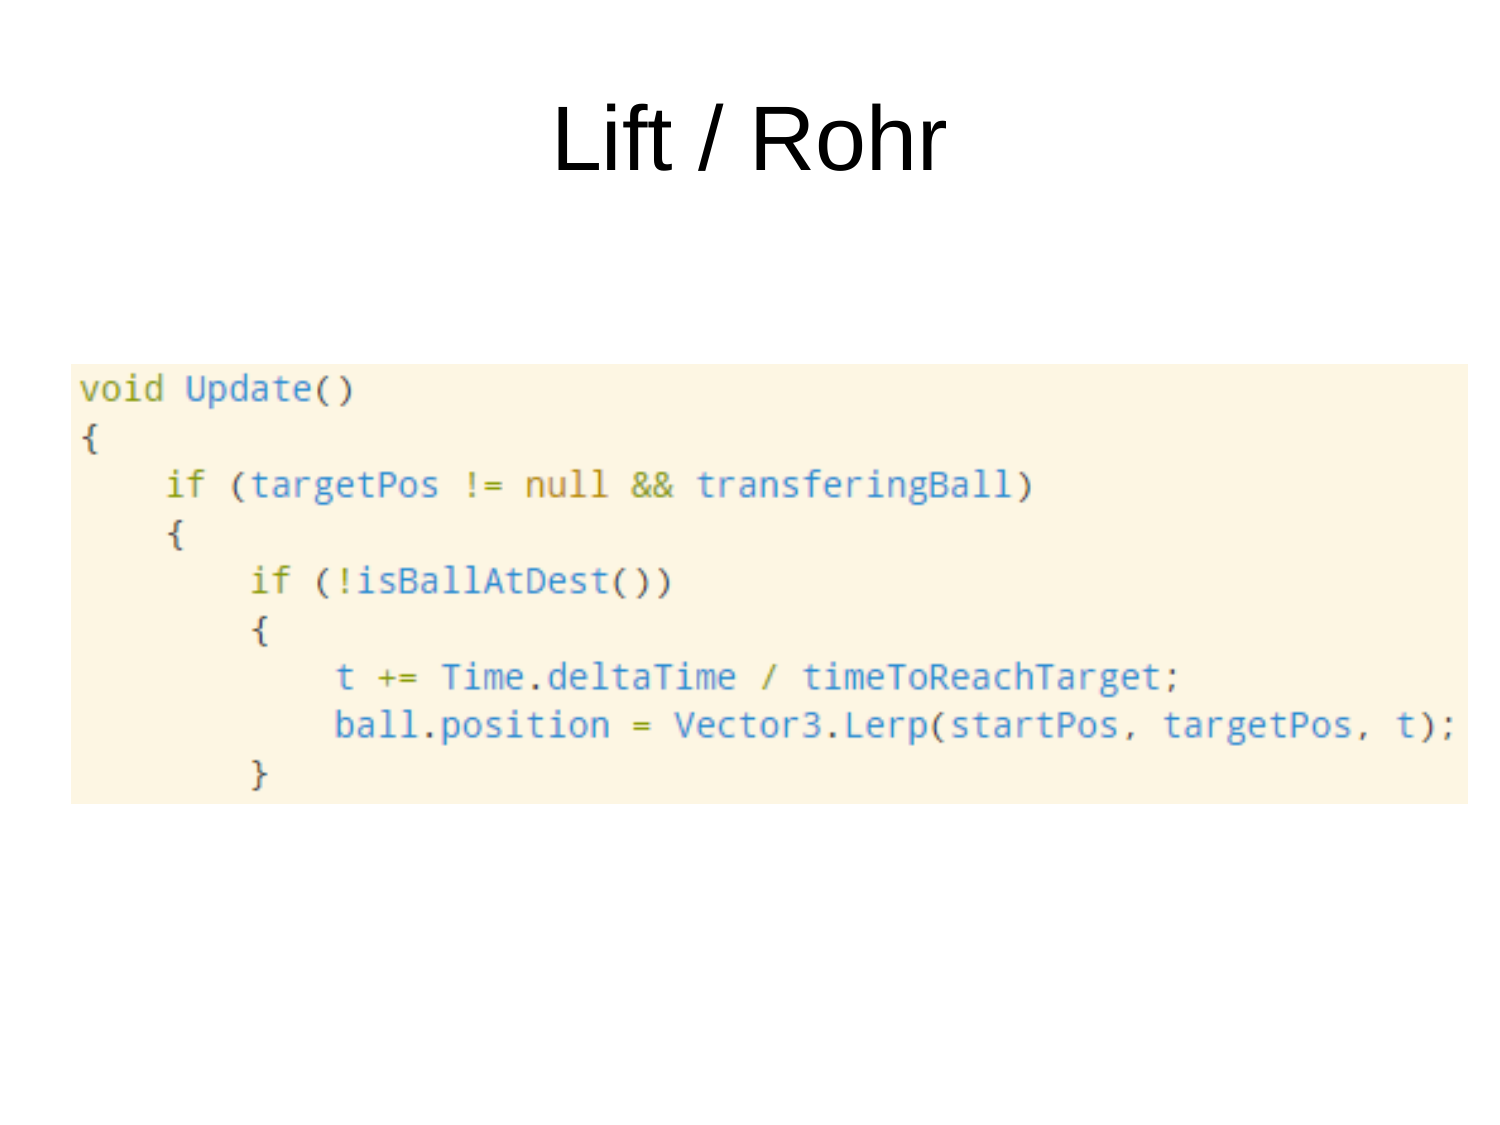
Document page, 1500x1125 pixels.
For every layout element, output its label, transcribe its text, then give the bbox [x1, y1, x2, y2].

title Lift / Rohr [75, 44, 1425, 233]
picture [71, 364, 1468, 804]
